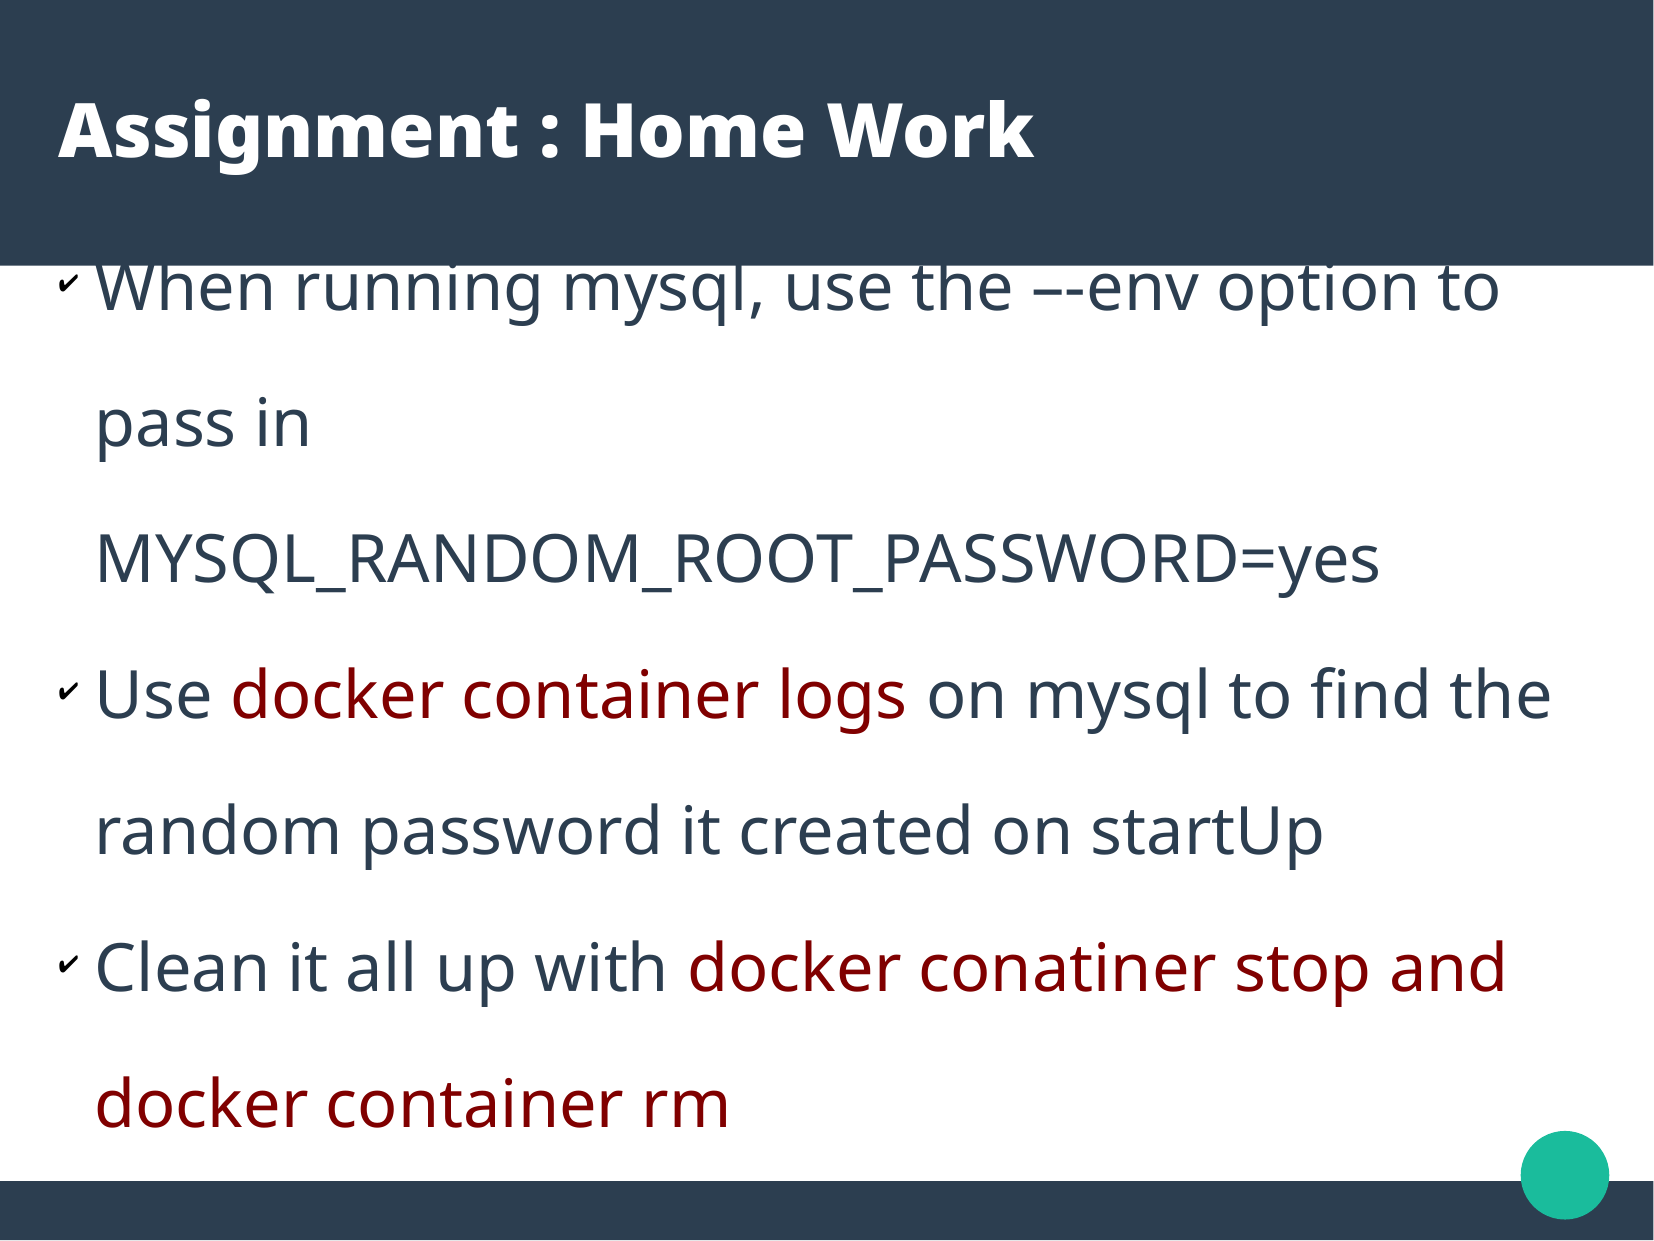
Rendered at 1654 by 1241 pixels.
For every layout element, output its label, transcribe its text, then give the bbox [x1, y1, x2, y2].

subtitle When running mysql, use the –-env option to pass in MYSQL_RANDOM_ROOT_PASSWORD=yes Use docker container logs on mysql to find the random password it created on startUp Clean it all up with docker conatiner stop and docker container rm [59, 291, 1595, 1186]
title Assignment : Home Work [59, 40, 1595, 216]
